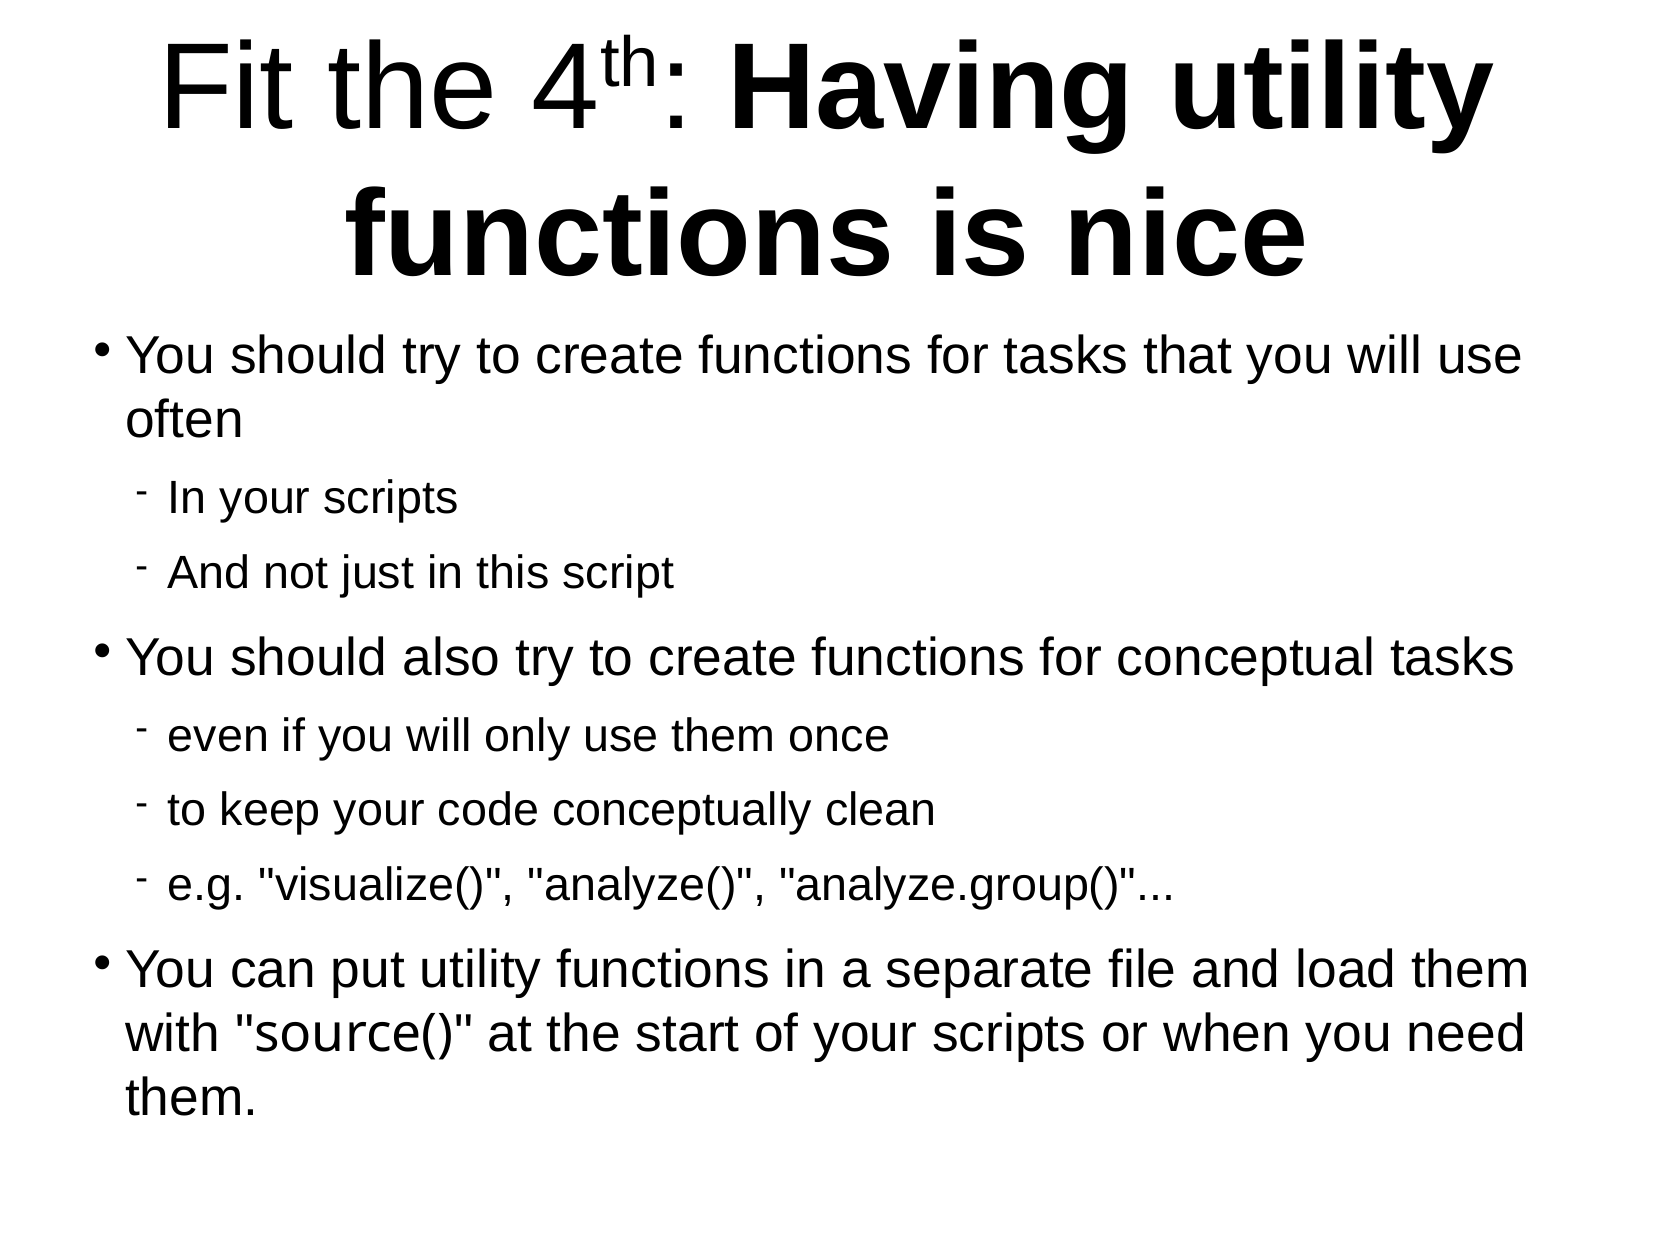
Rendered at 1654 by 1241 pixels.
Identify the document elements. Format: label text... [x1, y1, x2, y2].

text_box Fit the 4th: Having utility functions is nice [82, 13, 1571, 293]
text_box You should try to create functions for tasks that you will use often In your scripts And not just in this script You should also try to create functions for conceptual tasks even if you will only use them once to keep your code conceptually clean e.g. "visualize()", "analyze()", "analyze.group()"... You can put utility functions in a separate file and load them with "source()" at the start of your scripts or when you need them. [82, 320, 1571, 1130]
